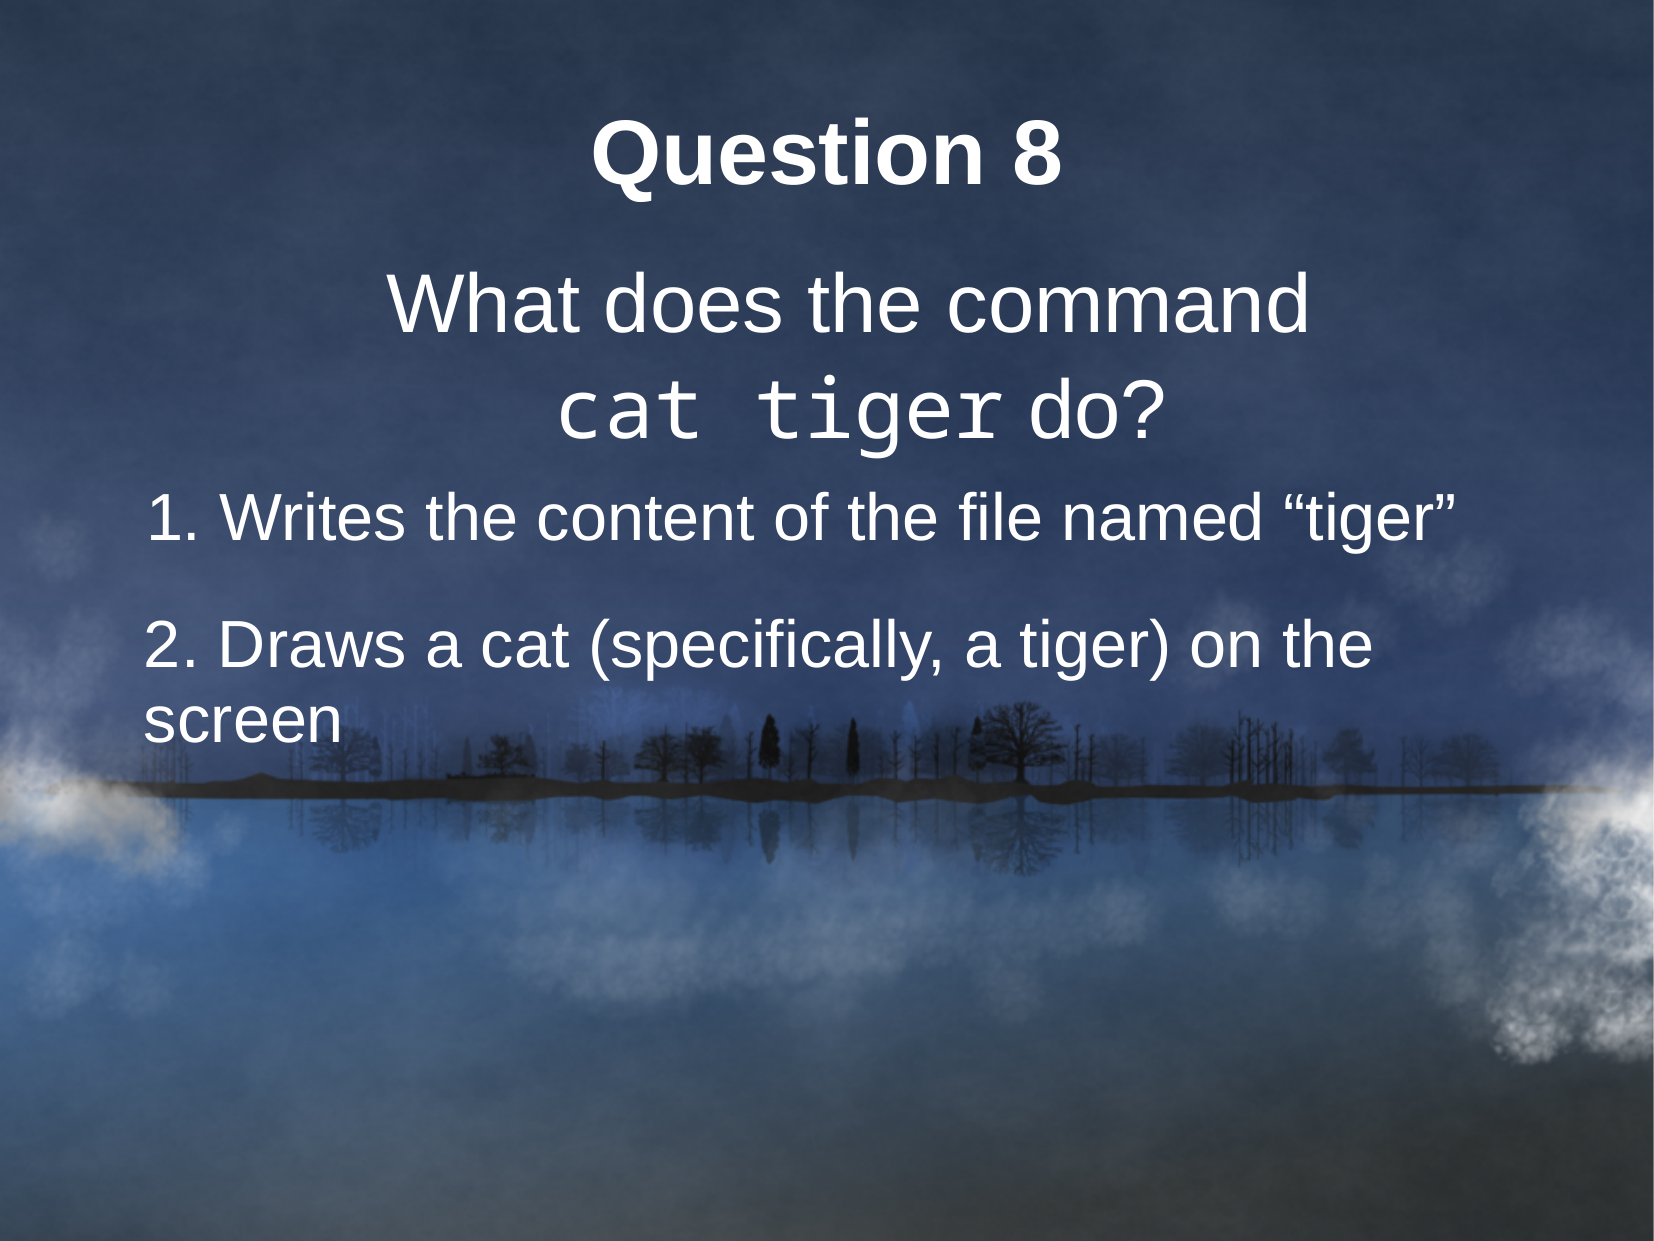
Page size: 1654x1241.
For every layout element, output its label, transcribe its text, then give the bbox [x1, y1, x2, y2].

text_box 2. Draws a cat (specifically, a tiger) on the screen [129, 600, 1456, 764]
text_box 1. Writes the content of the file named “tiger” [131, 472, 1531, 636]
text_box What does the command cat tiger do? [360, 249, 1362, 451]
picture [0, 0, 1654, 1241]
title Question 8 [82, 49, 1571, 257]
